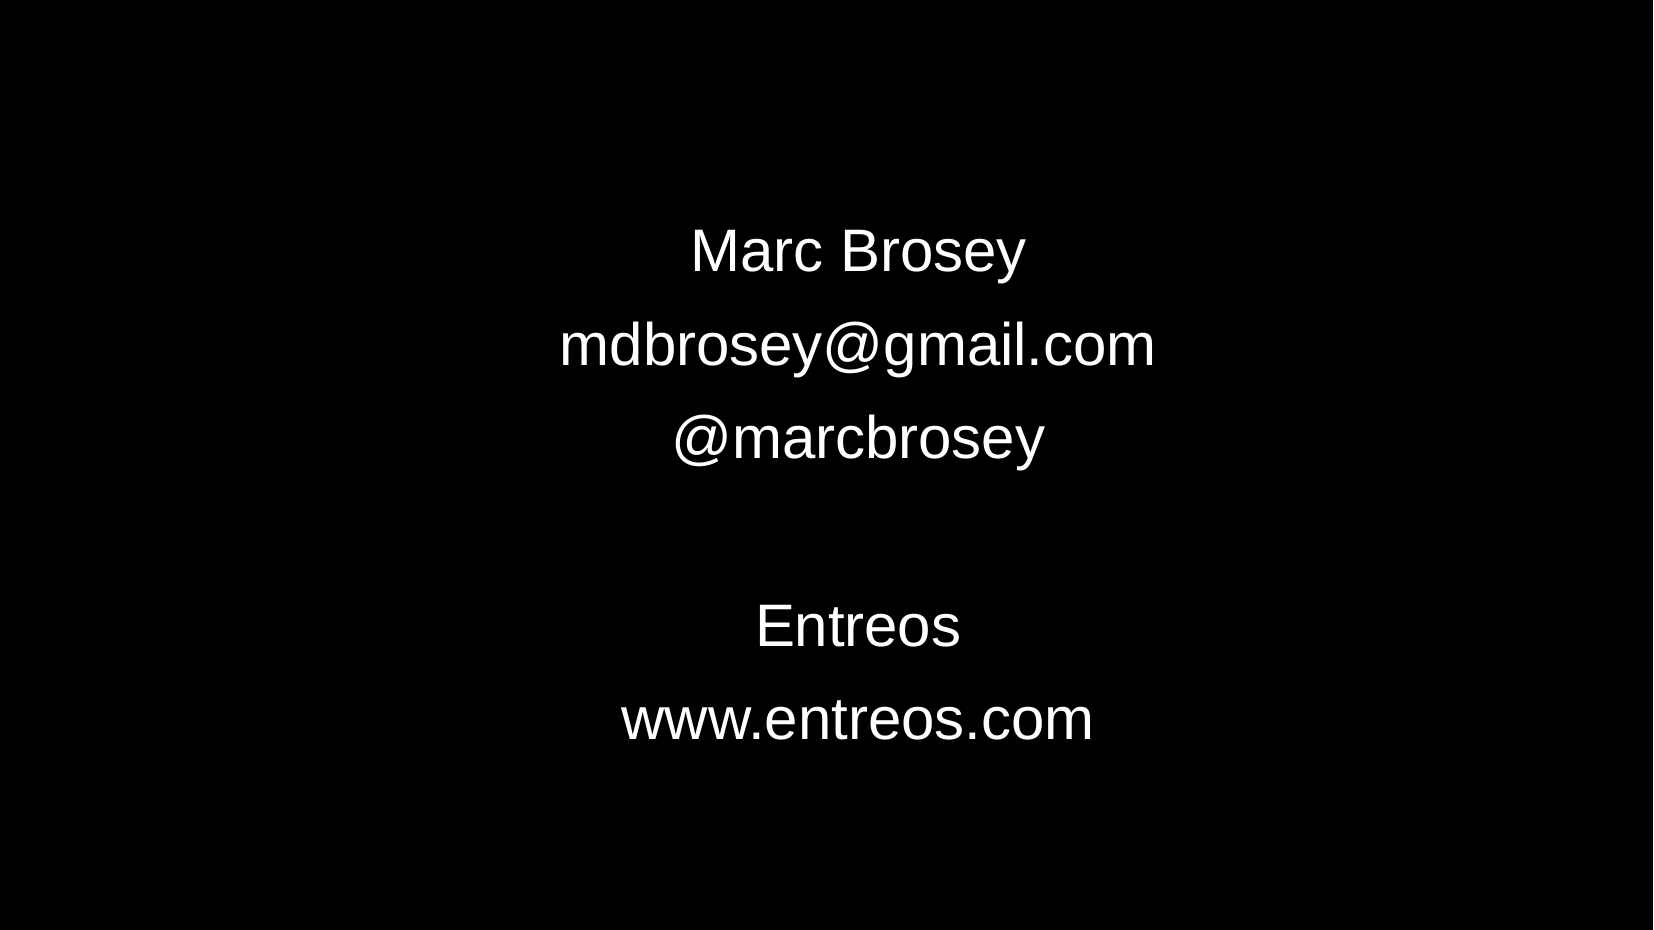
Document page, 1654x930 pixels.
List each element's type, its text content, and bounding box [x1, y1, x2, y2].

list Marc Brosey mdbrosey@gmail.com @marcbrosey Entreos www.entreos.com [82, 217, 1571, 757]
